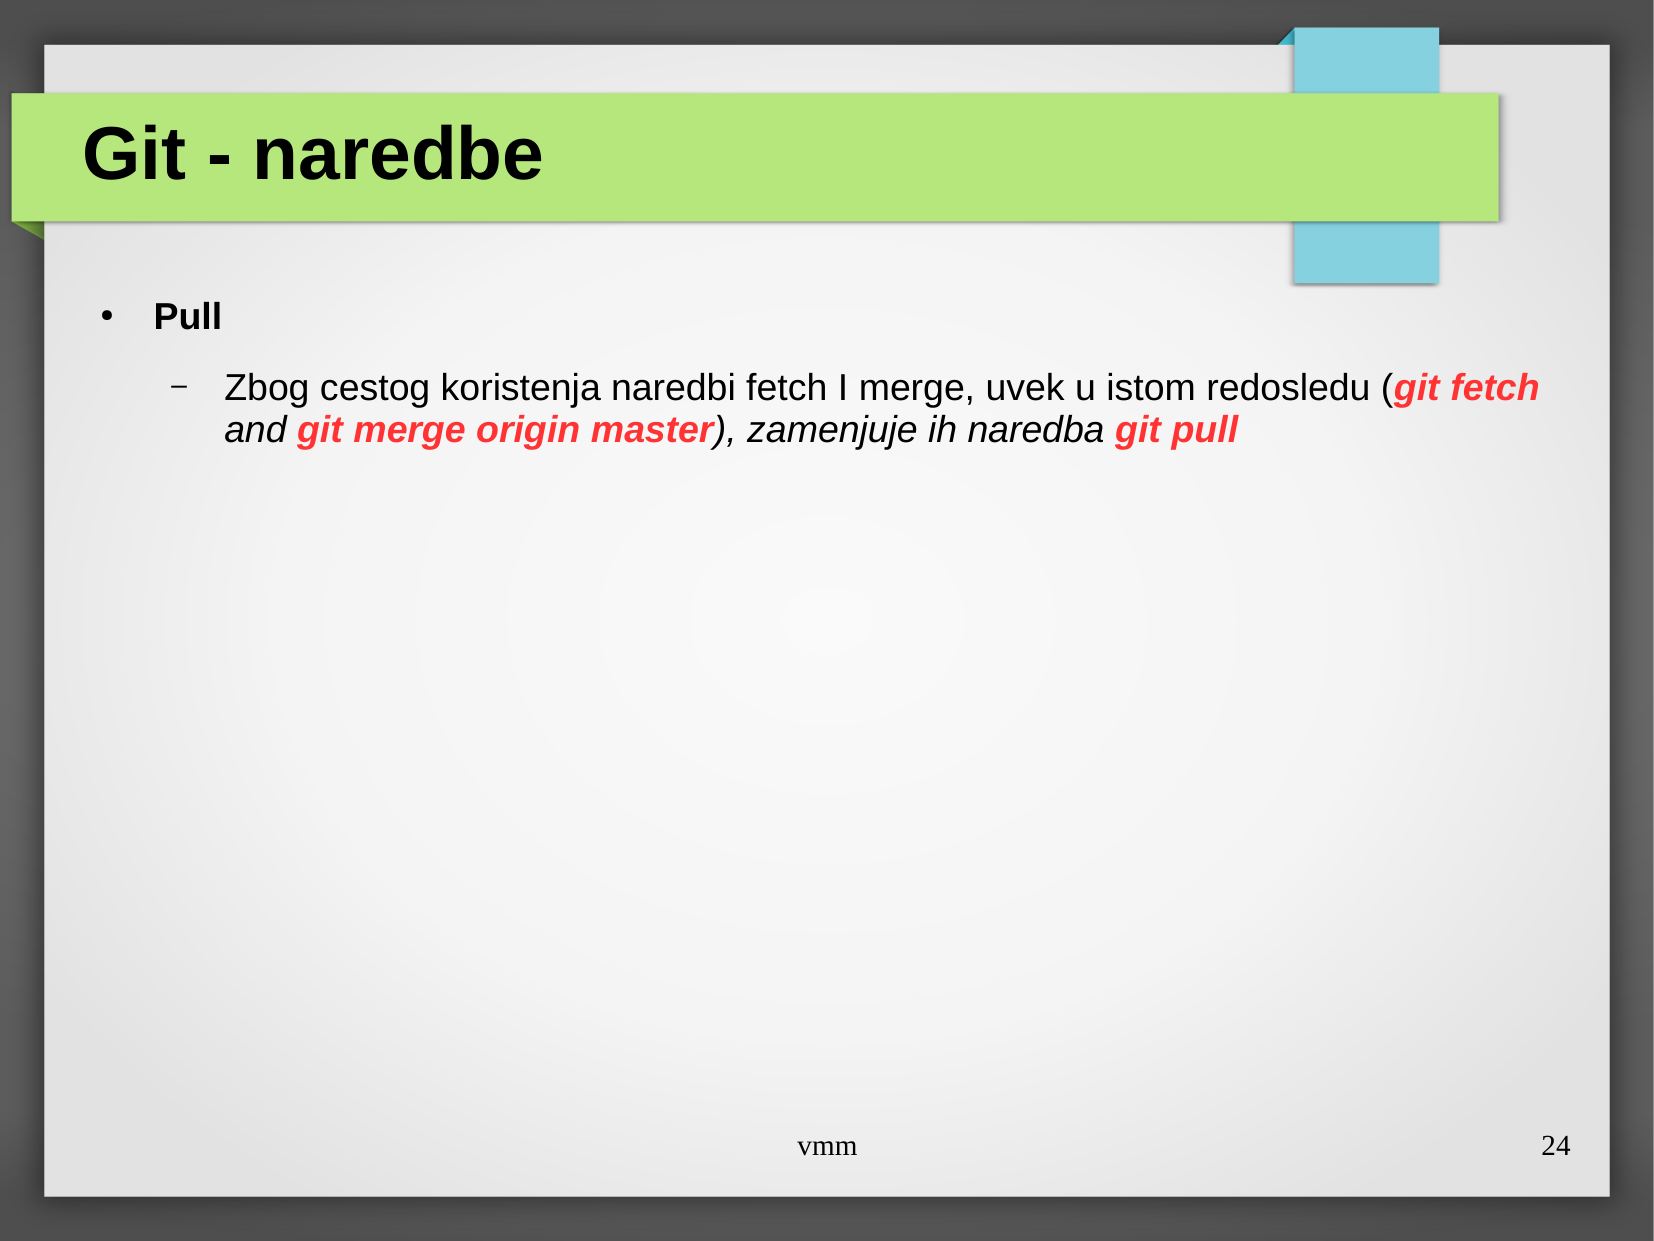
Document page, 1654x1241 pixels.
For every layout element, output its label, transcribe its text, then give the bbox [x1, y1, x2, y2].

title Git - naredbe [82, 94, 1264, 213]
list Pull Zbog cestog koristenja naredbi fetch I merge, uvek u istom redosledu (git fetch and git merge origin master), zamenjuje ih naredba git pull [82, 295, 1571, 1126]
picture [0, 0, 1654, 1241]
